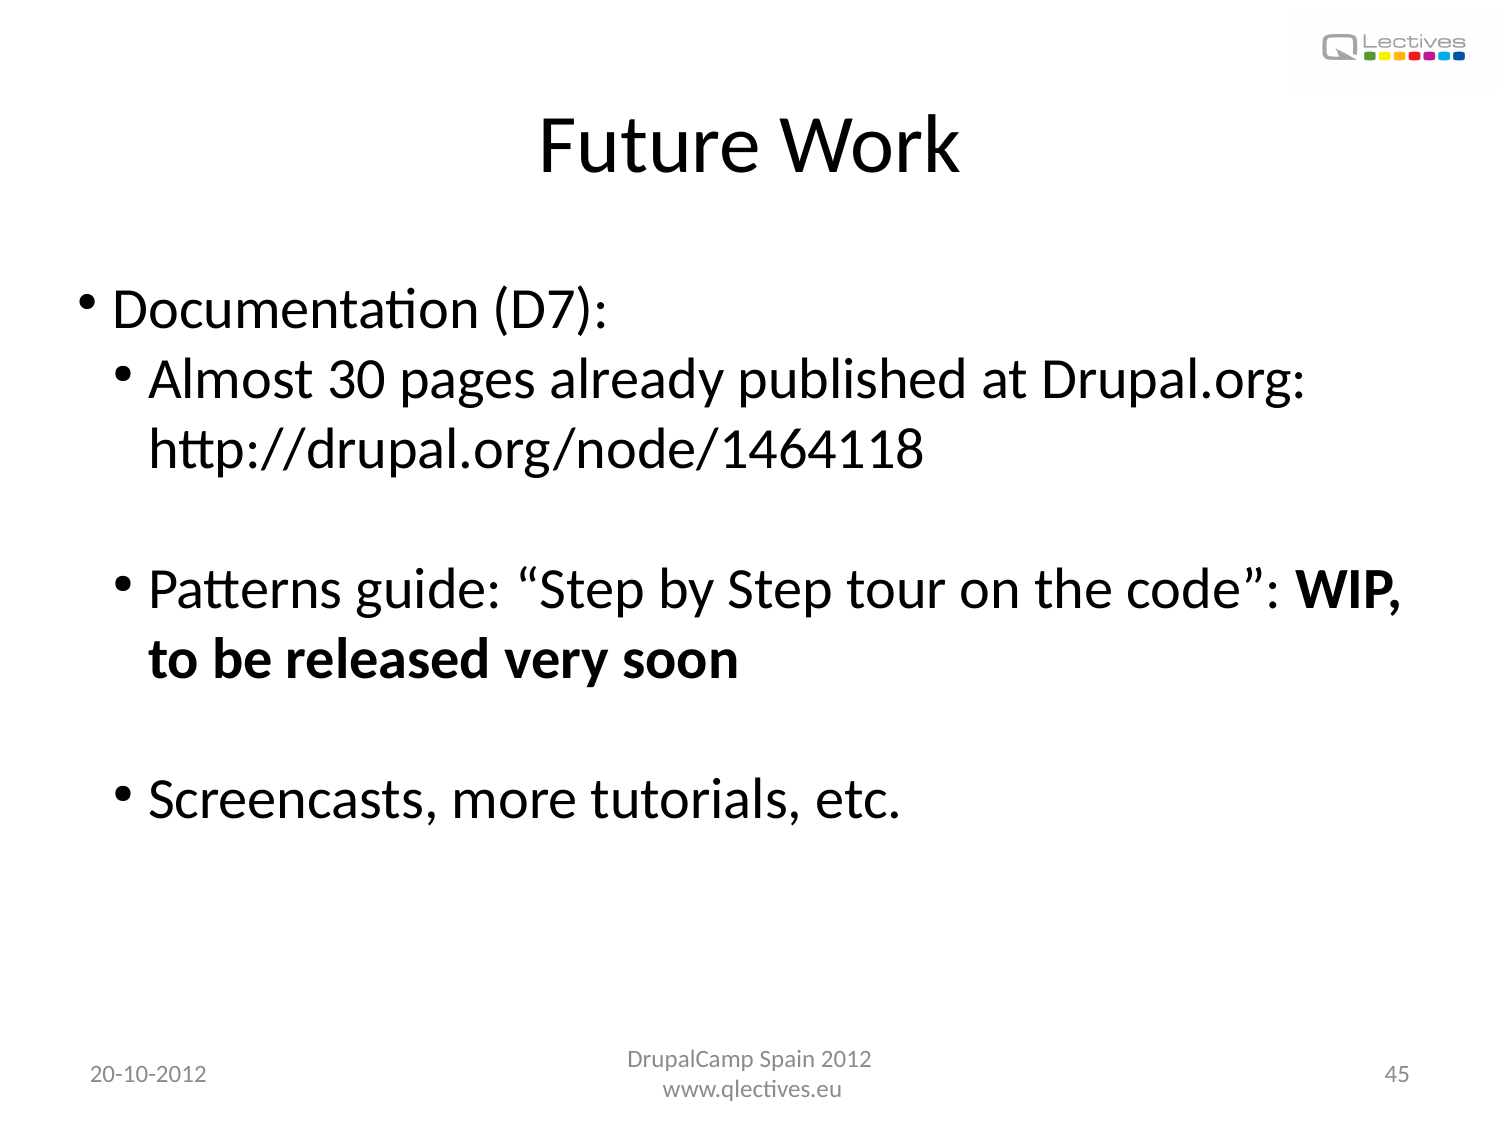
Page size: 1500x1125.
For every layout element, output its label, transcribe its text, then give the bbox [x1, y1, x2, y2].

text_box Documentation (D7): Almost 30 pages already published at Drupal.org: http://drupal.org/node/1464118 Patterns guide: “Step by Step tour on the code”: WIP, to be released very soon Screencasts, more tutorials, etc. [62, 262, 1425, 1005]
picture [1288, 9, 1500, 90]
text_box DrupalCamp Spain 2012 www.qlectives.eu [512, 1042, 988, 1103]
text_box 20-10-2012 [74, 1042, 425, 1103]
text_box Future Work [75, 45, 1425, 233]
text_box <number> [1074, 1042, 1425, 1103]
